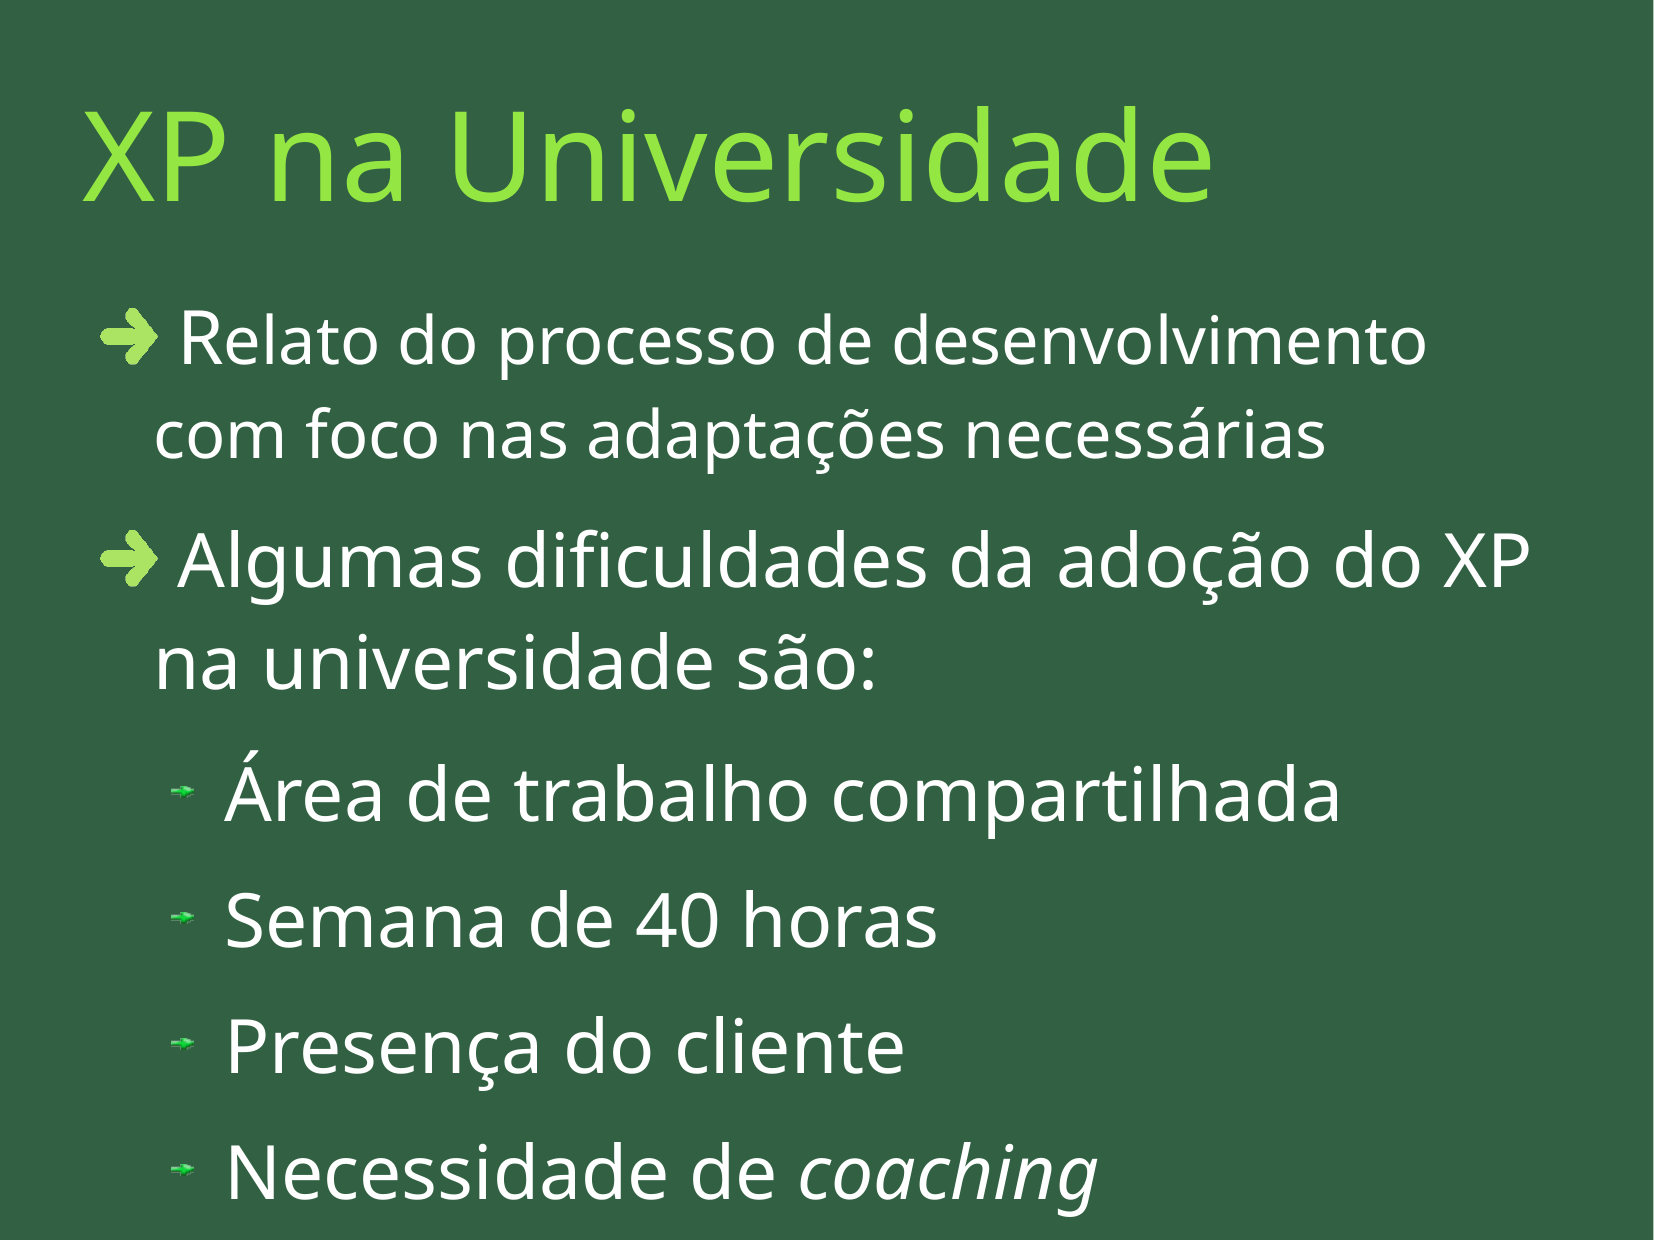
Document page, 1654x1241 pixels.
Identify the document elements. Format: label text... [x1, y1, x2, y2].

title XP na Universidade [82, 49, 1571, 257]
list Relato do processo de desenvolvimento com foco nas adaptações necessárias Algumas dificuldades da adoção do XP na universidade são: Área de trabalho compartilhada Semana de 40 horas Presença do cliente Necessidade de coaching Desenvolvimento dirigido a testes [82, 284, 1571, 1212]
